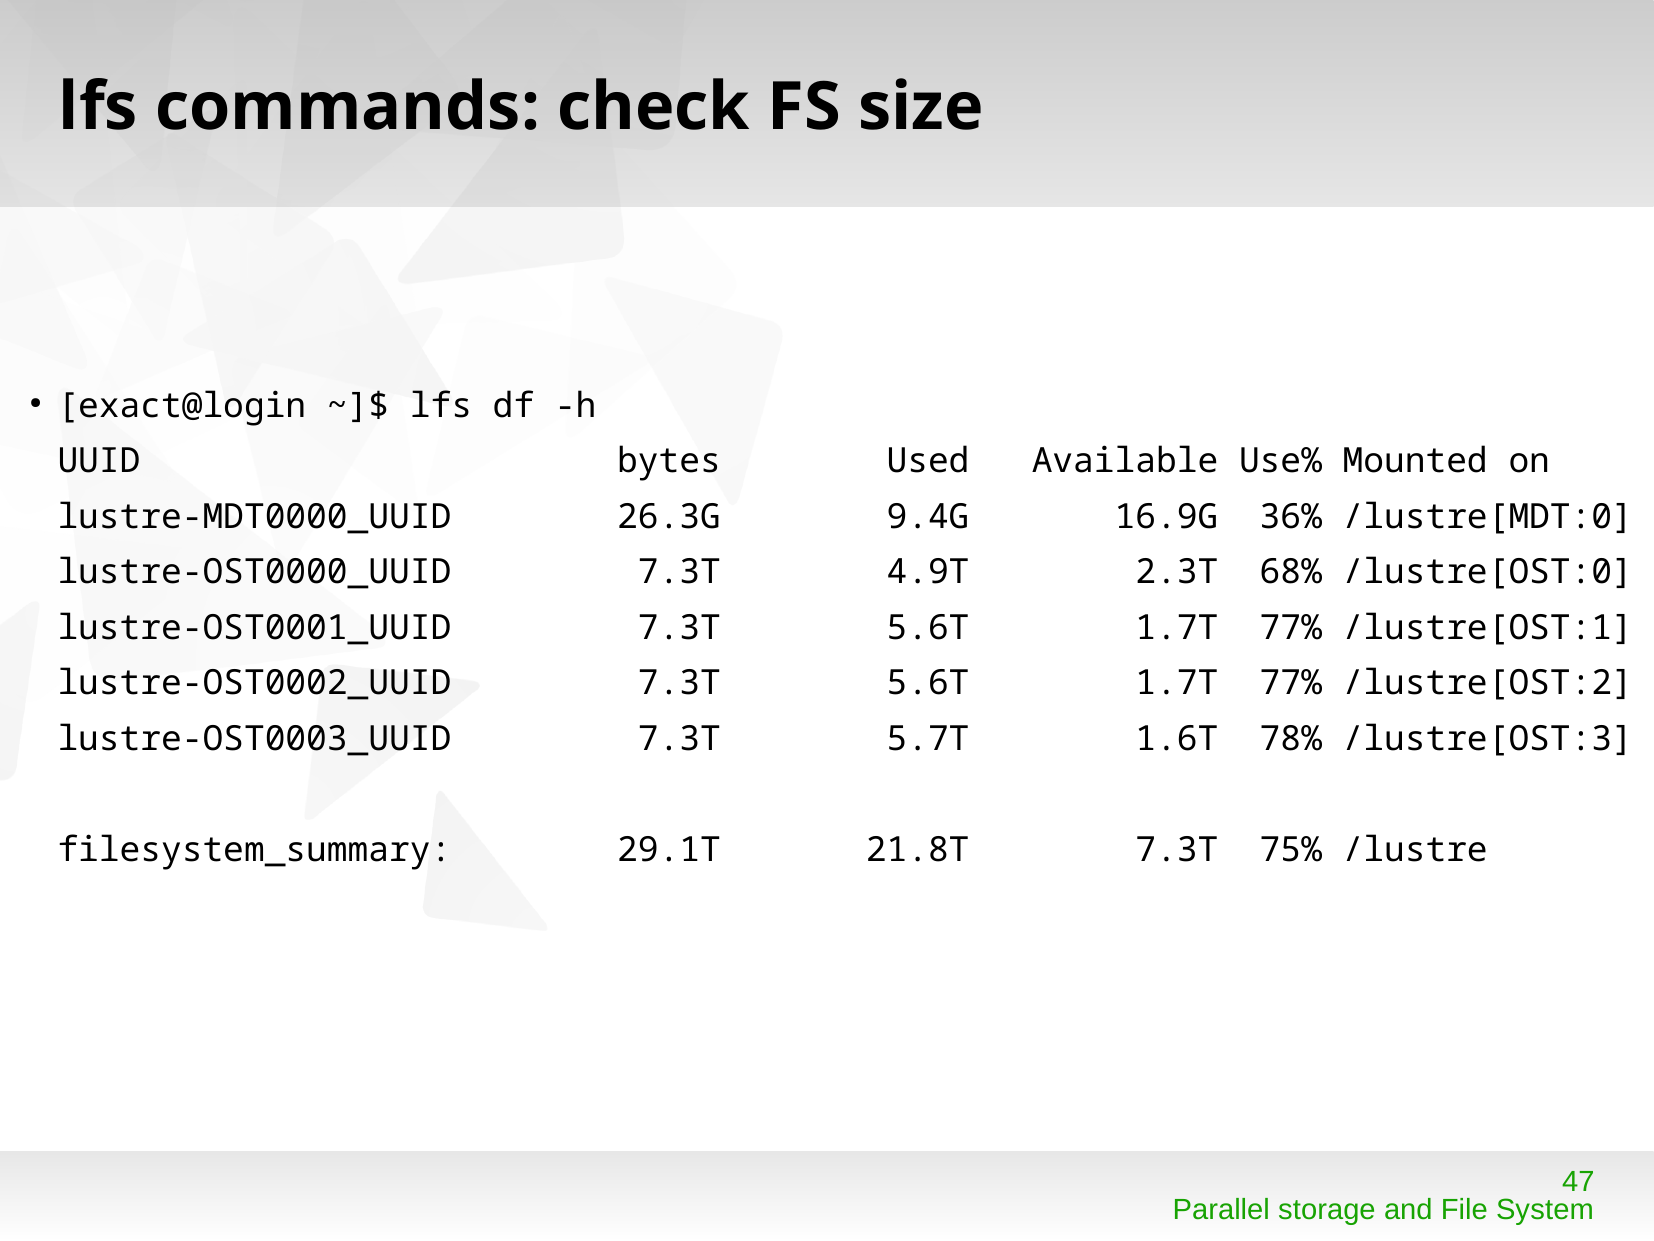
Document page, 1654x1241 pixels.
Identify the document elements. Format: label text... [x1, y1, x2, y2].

title lfs commands: check FS size [59, 29, 1595, 178]
list [exact@login ~]$ lfs df -h UUID bytes Used Available Use% Mounted on lustre-MDT0000_UUID 26.3G 9.4G 16.9G 36% /lustre[MDT:0] lustre-OST0000_UUID 7.3T 4.9T 2.3T 68% /lustre[OST:0] lustre-OST0001_UUID 7.3T 5.6T 1.7T 77% /lustre[OST:1] lustre-OST0002_UUID 7.3T 5.6T 1.7T 77% /lustre[OST:2] lustre-OST0003_UUID 7.3T 5.7T 1.6T 78% /lustre[OST:3] filesystem_summary: 29.1T 21.8T 7.3T 75% /lustre [29, 324, 1654, 886]
picture [0, 0, 783, 931]
